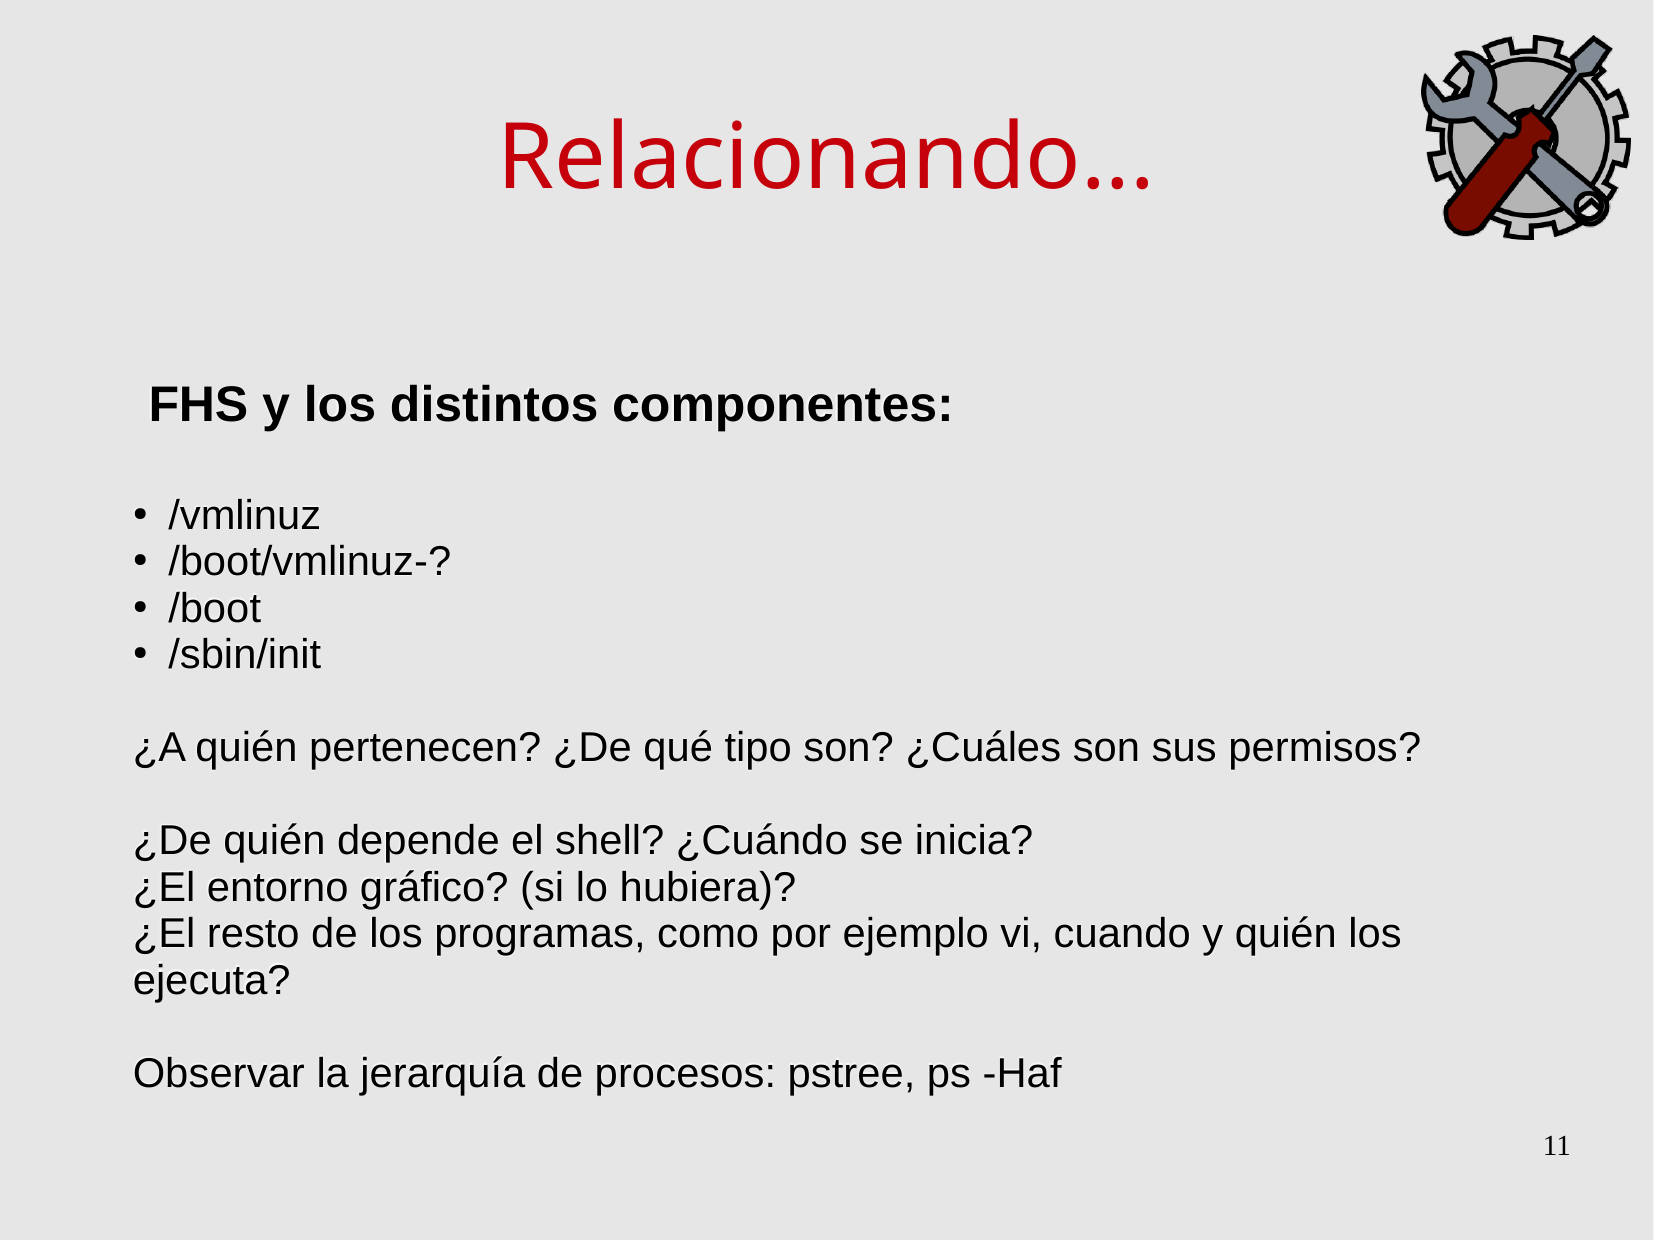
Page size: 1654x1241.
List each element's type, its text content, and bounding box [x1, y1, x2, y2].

text_box [262, 640, 328, 711]
text_box FHS y los distintos componentes: [133, 368, 1520, 439]
title Relacionando... [82, 49, 1571, 257]
picture [1421, 35, 1631, 240]
text_box /vmlinuz /boot/vmlinuz-? /boot /sbin/init ¿A quién pertenecen? ¿De qué tipo son? ¿Cuáles son sus permisos? ¿De quién depende el shell? ¿Cuándo se inicia? ¿El entorno gráfico? (si lo hubiera)? ¿El resto de los programas, como por ejemplo vi, cuando y quién los ejecuta? Observar la jerarquía de procesos: pstree, ps -Haf [118, 484, 1441, 1188]
